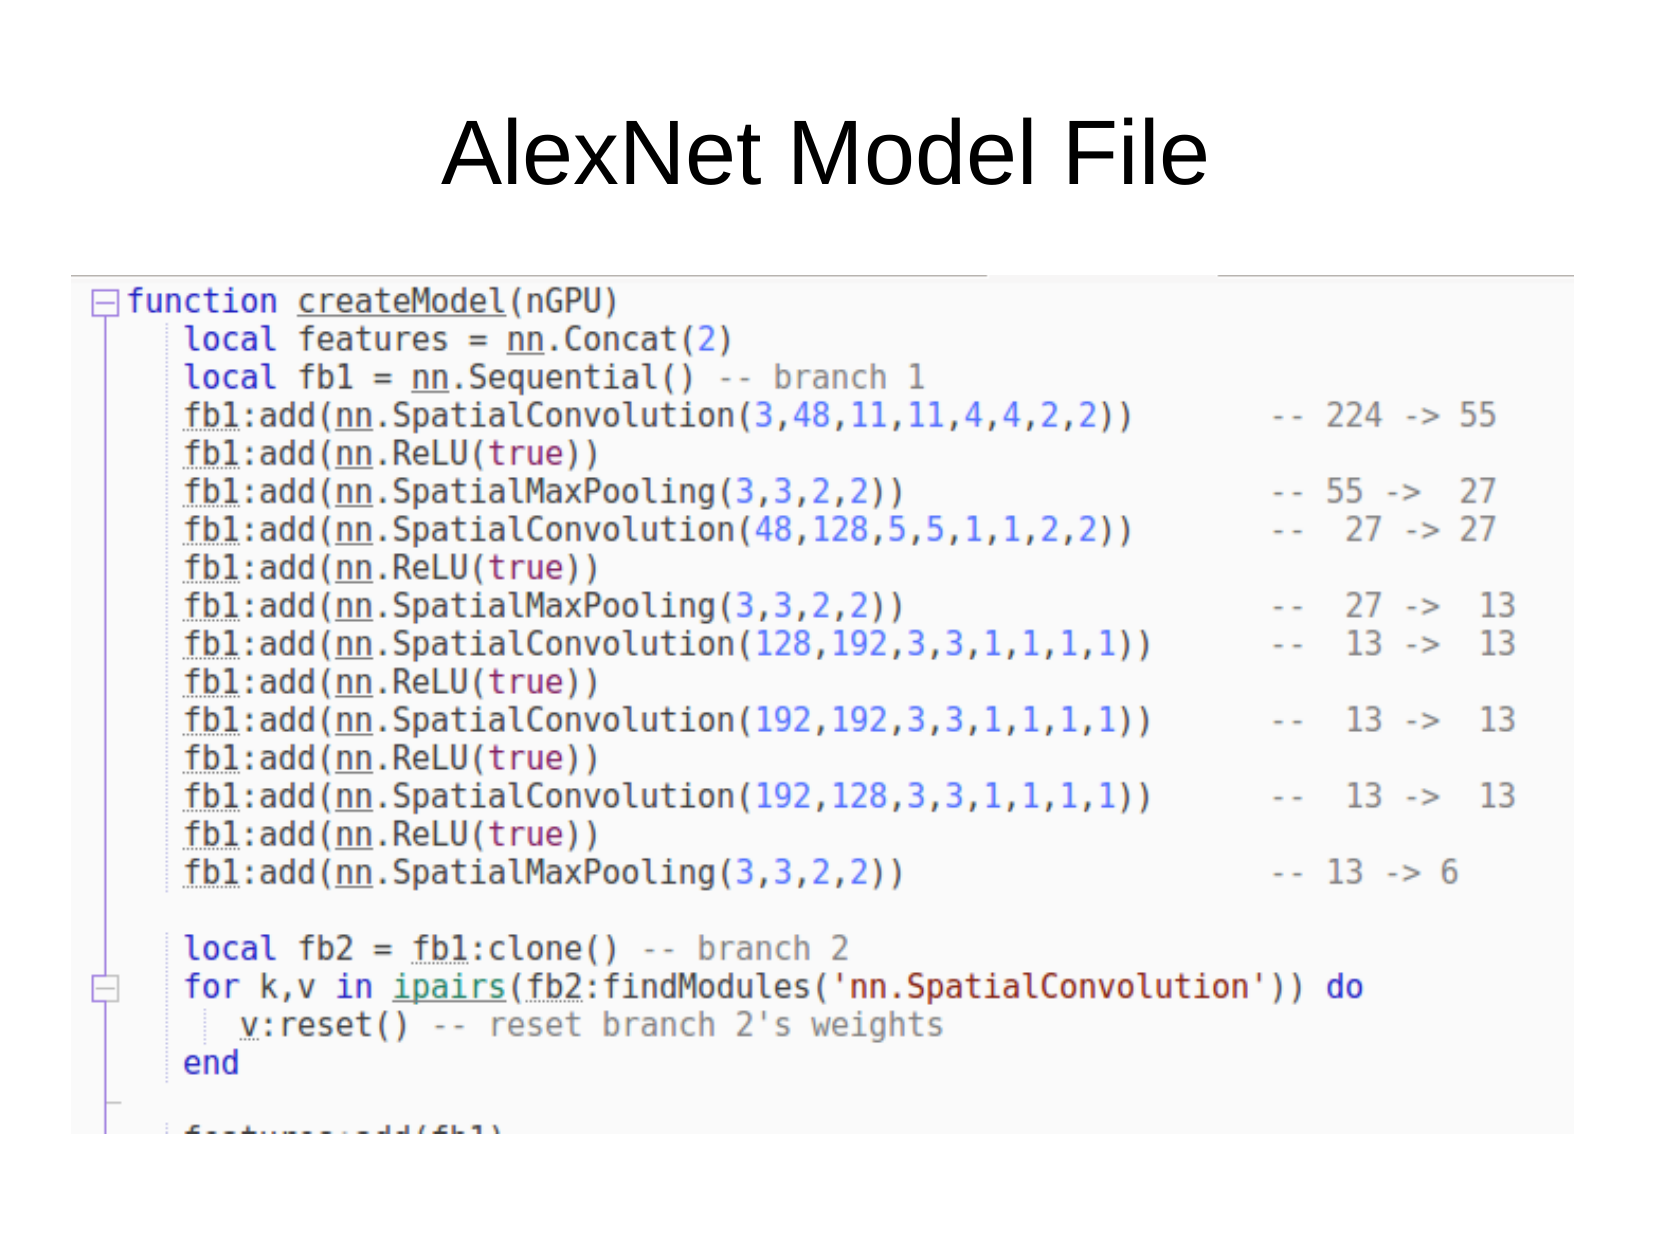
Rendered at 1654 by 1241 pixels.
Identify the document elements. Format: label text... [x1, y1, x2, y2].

picture [71, 275, 1574, 1134]
title AlexNet Model File [82, 49, 1571, 257]
